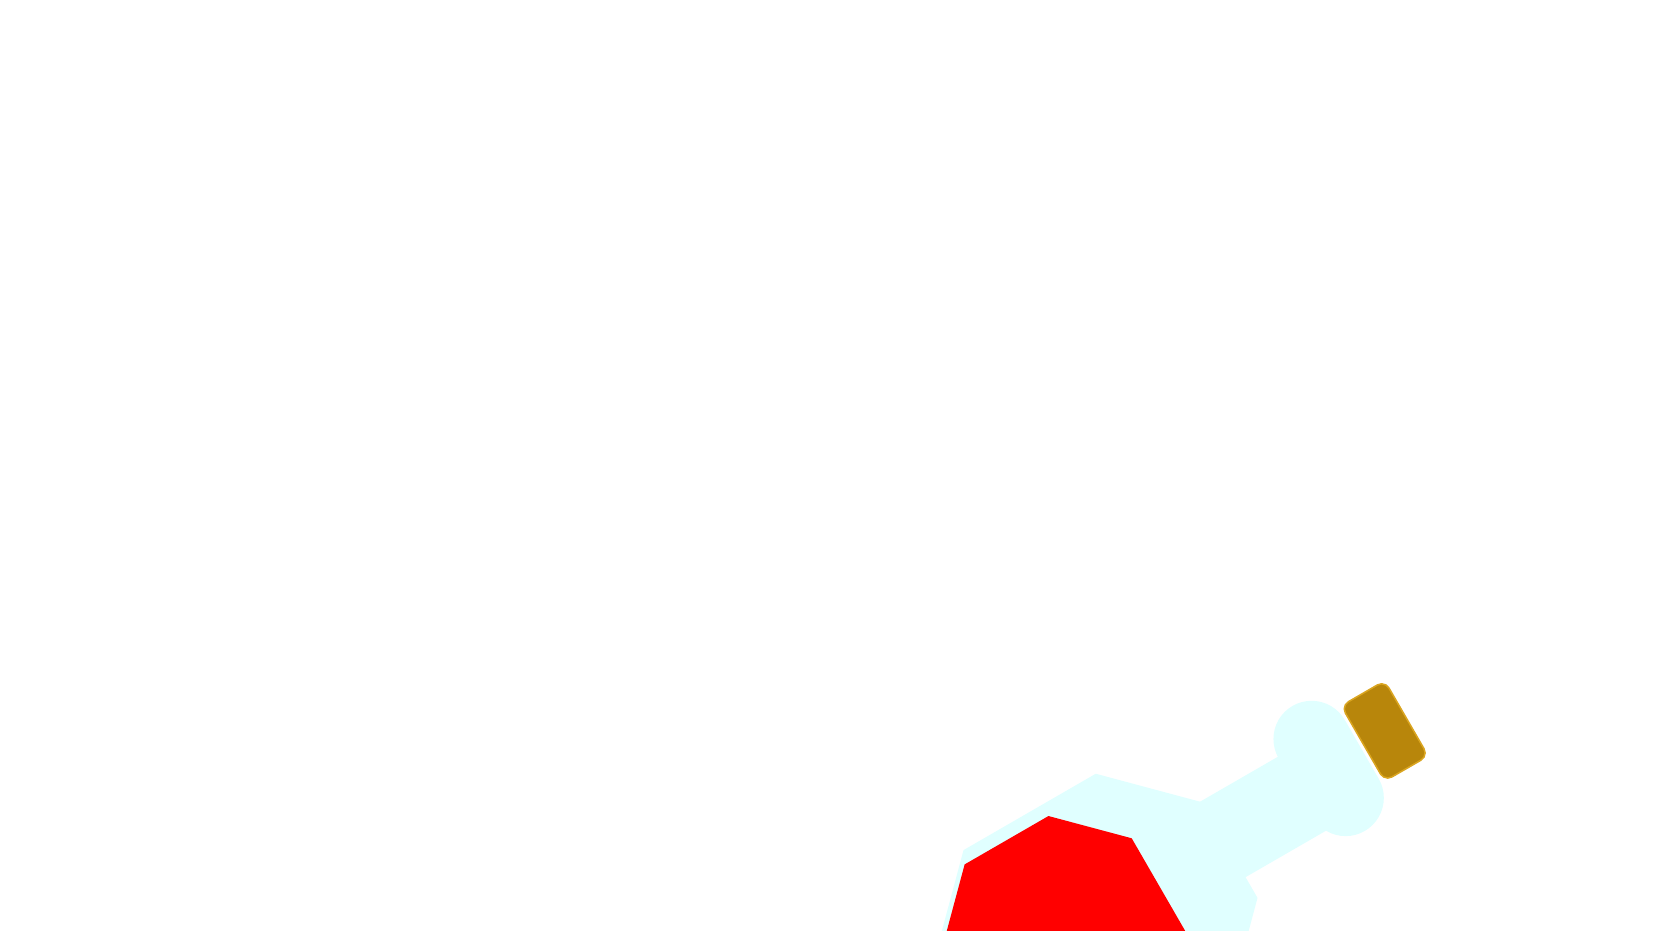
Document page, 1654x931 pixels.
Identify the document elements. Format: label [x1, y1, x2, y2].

text_box [942, 701, 1384, 931]
text_box [1344, 683, 1426, 779]
